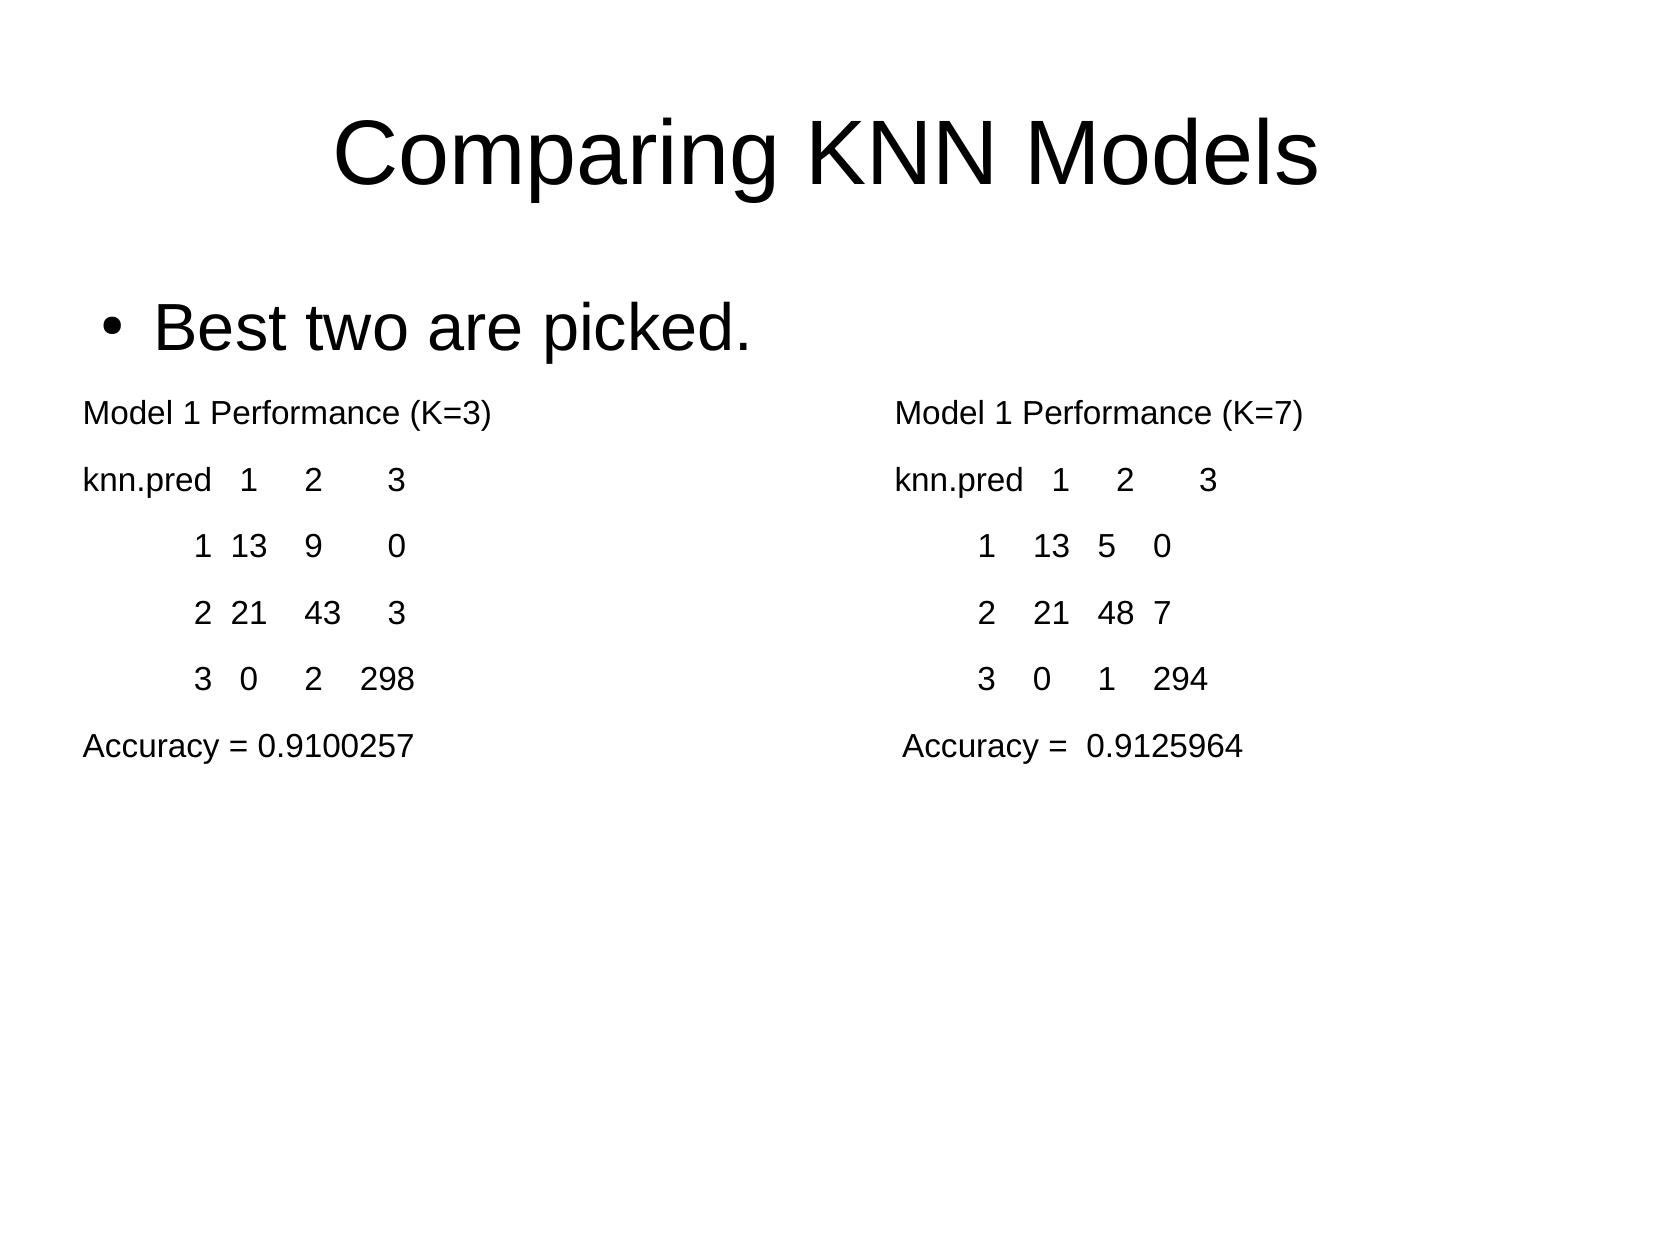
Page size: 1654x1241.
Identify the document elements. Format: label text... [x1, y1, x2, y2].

title Comparing KNN Models [82, 49, 1571, 257]
list Best two are picked. Model 1 Performance (K=3) Model 1 Performance (K=7) knn.pred 1 2 3 knn.pred 1 2 3 1 13 9 0 1 13 5 0 2 21 43 3 2 21 48 7 3 0 2 298 3 0 1 294 Accuracy = 0.9100257 Accuracy = 0.9125964 [82, 290, 1571, 1109]
